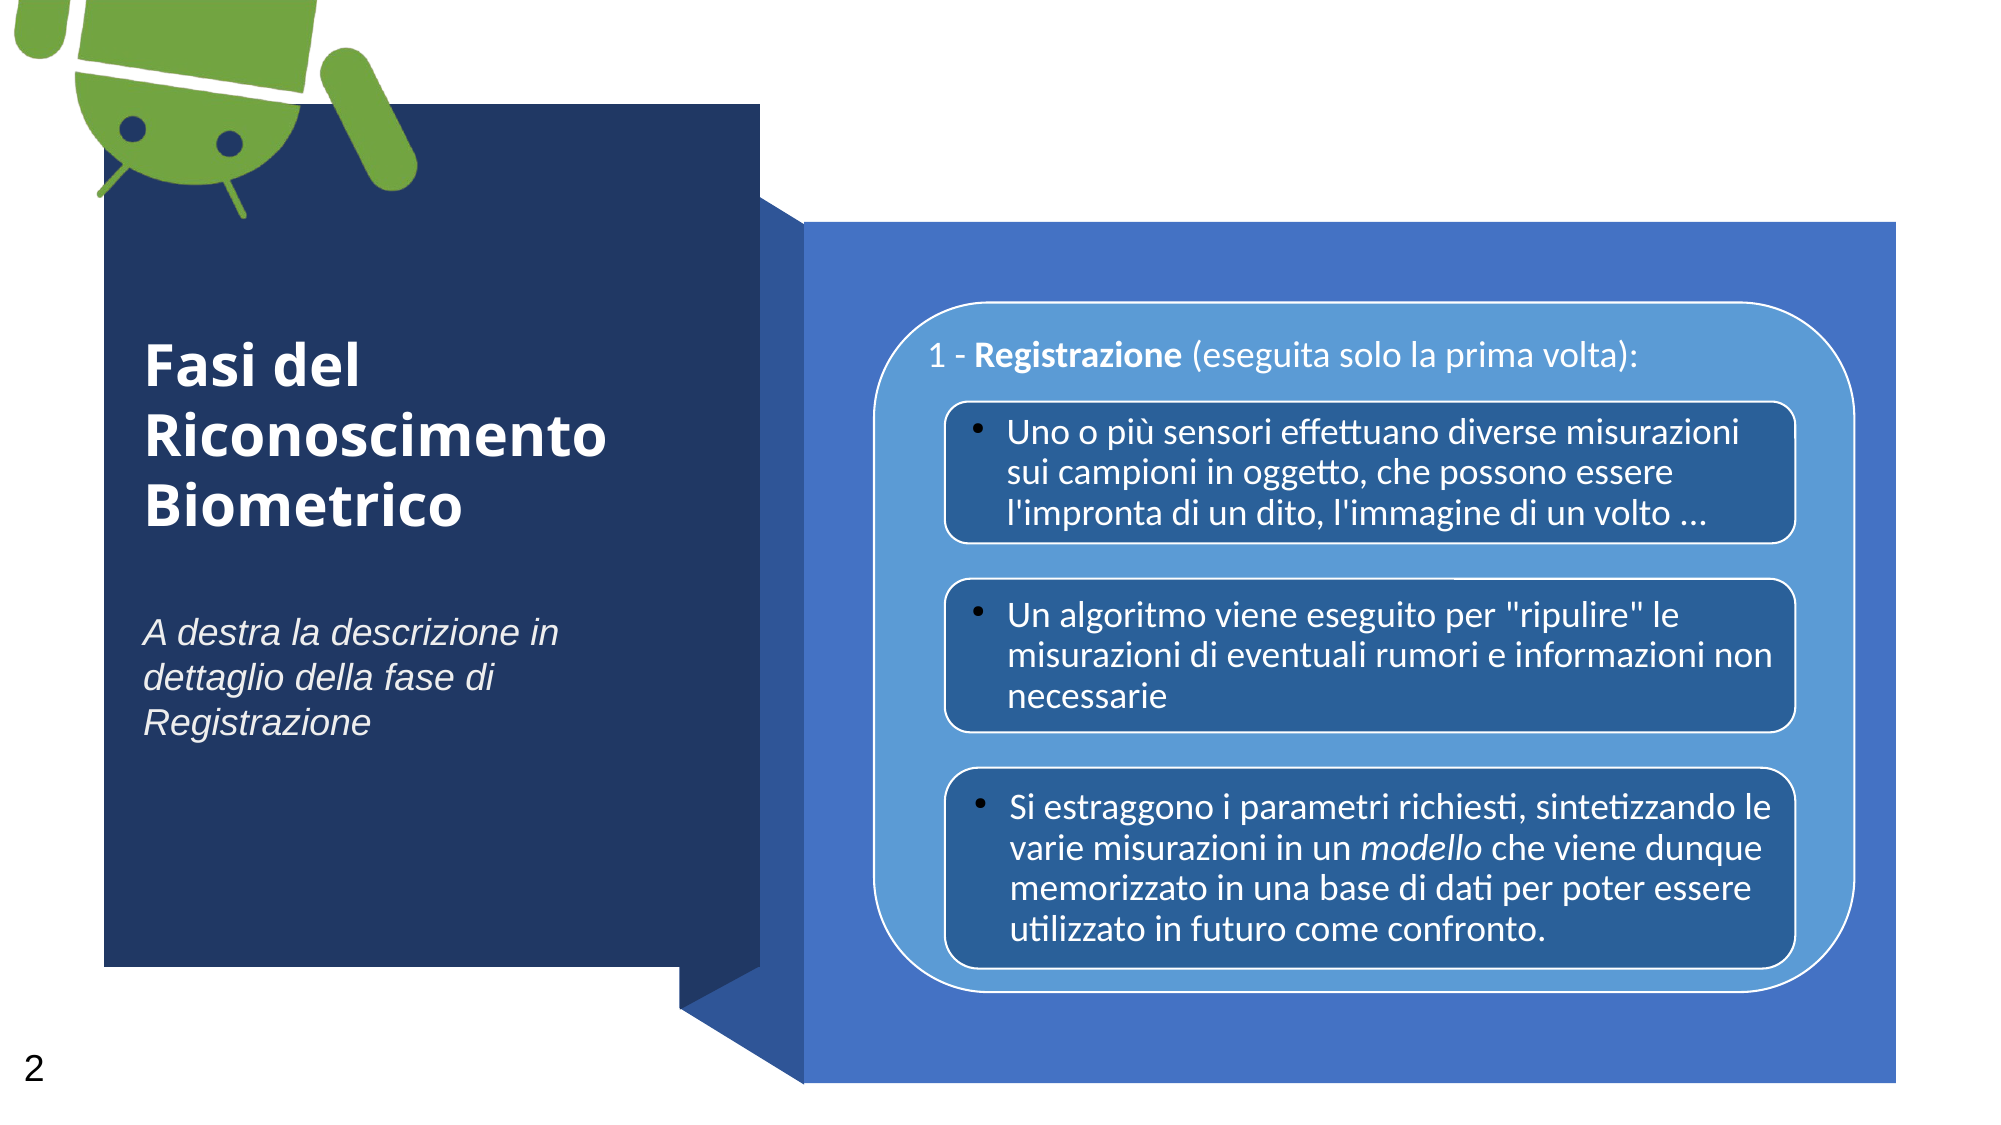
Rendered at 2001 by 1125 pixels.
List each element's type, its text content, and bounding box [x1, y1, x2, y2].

text_box [0, 0, 2000, 1125]
text_box Si estraggono i parametri richiesti, sintetizzando le varie misurazioni in un modello che viene dunque memorizzato in una base di dati per poter essere utilizzato in futuro come confronto. [944, 767, 1796, 969]
title Fasi del Riconoscimento Biometrico A destra la descrizione in dettaglio della fase di Registrazione [128, 161, 710, 910]
text_box Uno o più sensori effettuano diverse misurazioni sui campioni in oggetto, che possono essere l'impronta di un dito, l'immagine di un volto ... [944, 401, 1796, 544]
text_box 6 [9, 1040, 638, 1111]
text_box 1 - Registrazione (eseguita solo la prima volta): [874, 302, 1855, 993]
text_box Un algoritmo viene eseguito per "ripulire" le misurazioni di eventuali rumori e informazioni non necessarie [944, 578, 1796, 733]
picture [10, 0, 435, 230]
